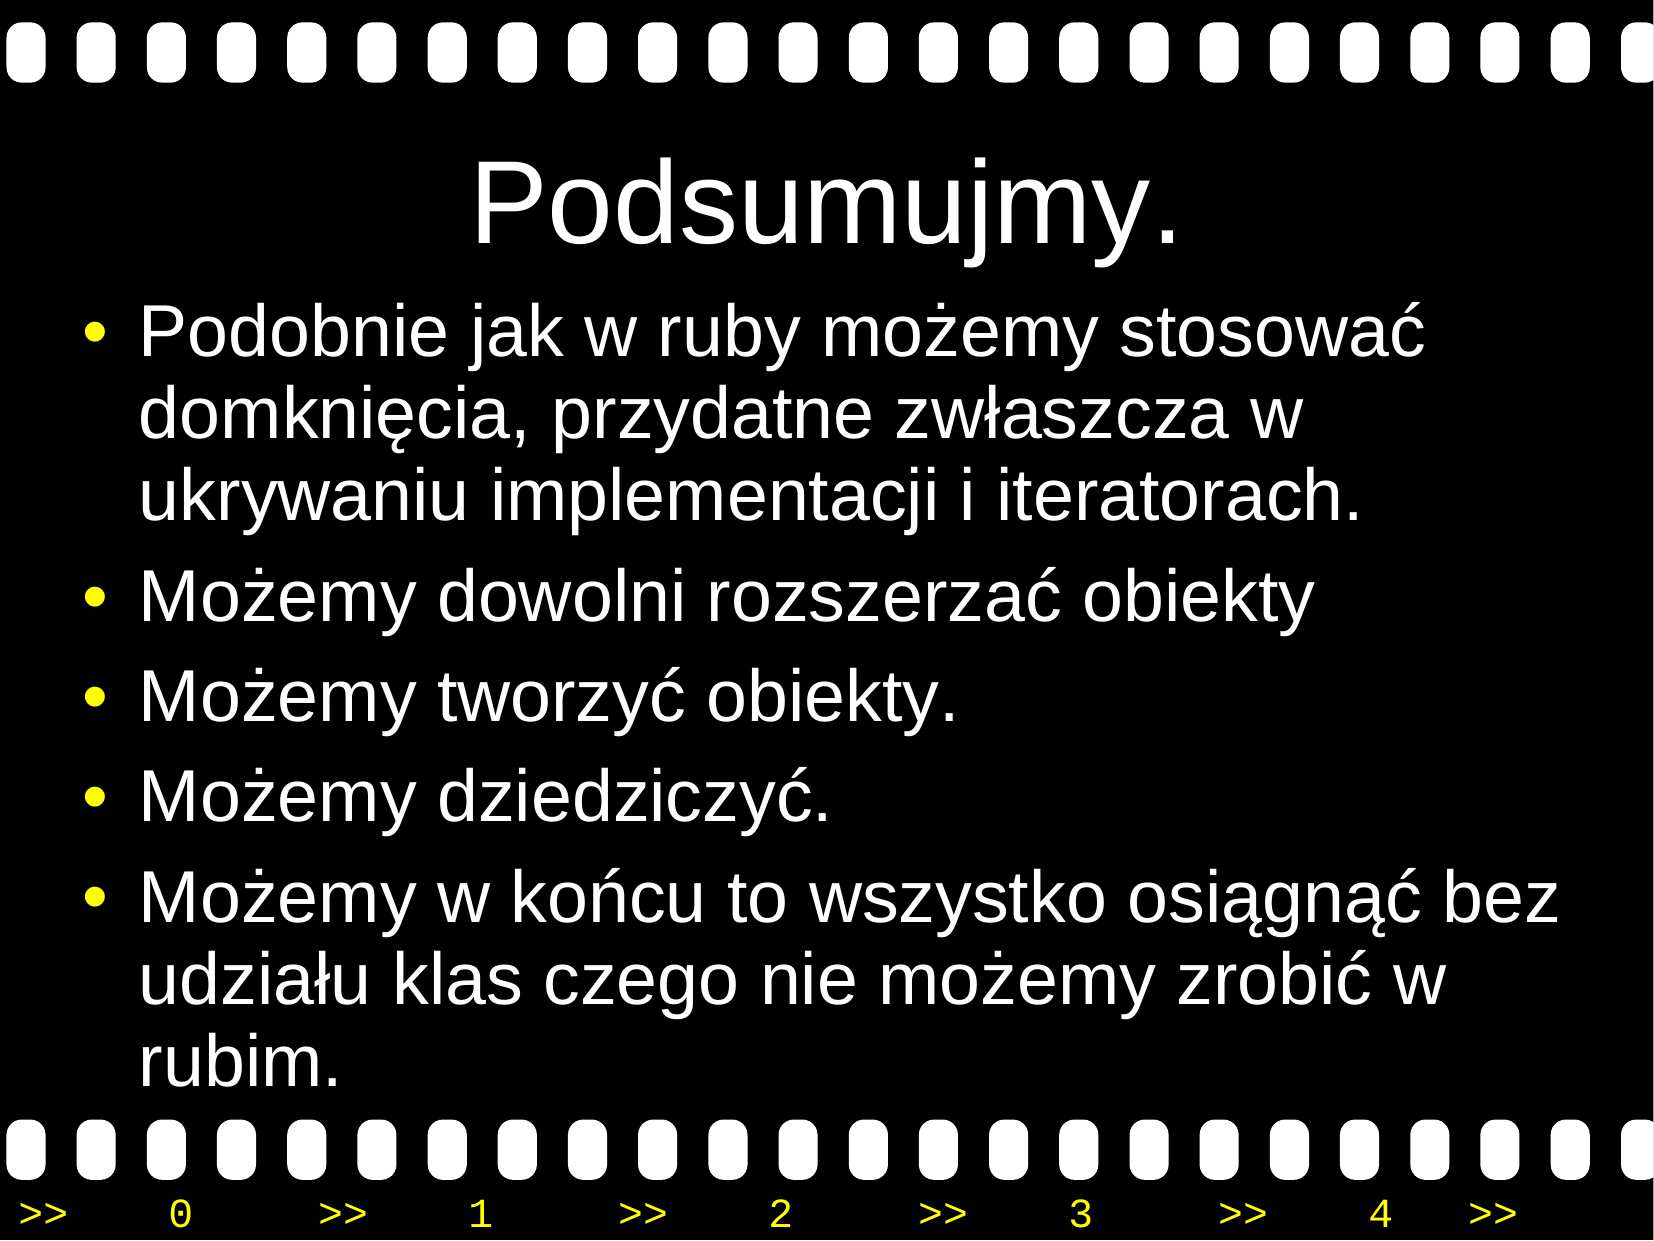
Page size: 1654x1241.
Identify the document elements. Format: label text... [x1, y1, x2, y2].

list Podobnie jak w ruby możemy stosować domknięcia, przydatne zwłaszcza w ukrywaniu implementacji i iteratorach. Możemy dowolni rozszerzać obiekty Możemy tworzyć obiekty. Możemy dziedziczyć. Możemy w końcu to wszystko osiągnąć bez udziału klas czego nie możemy zrobić w rubim. [82, 290, 1571, 1102]
title Podsumujmy. [82, 99, 1571, 290]
